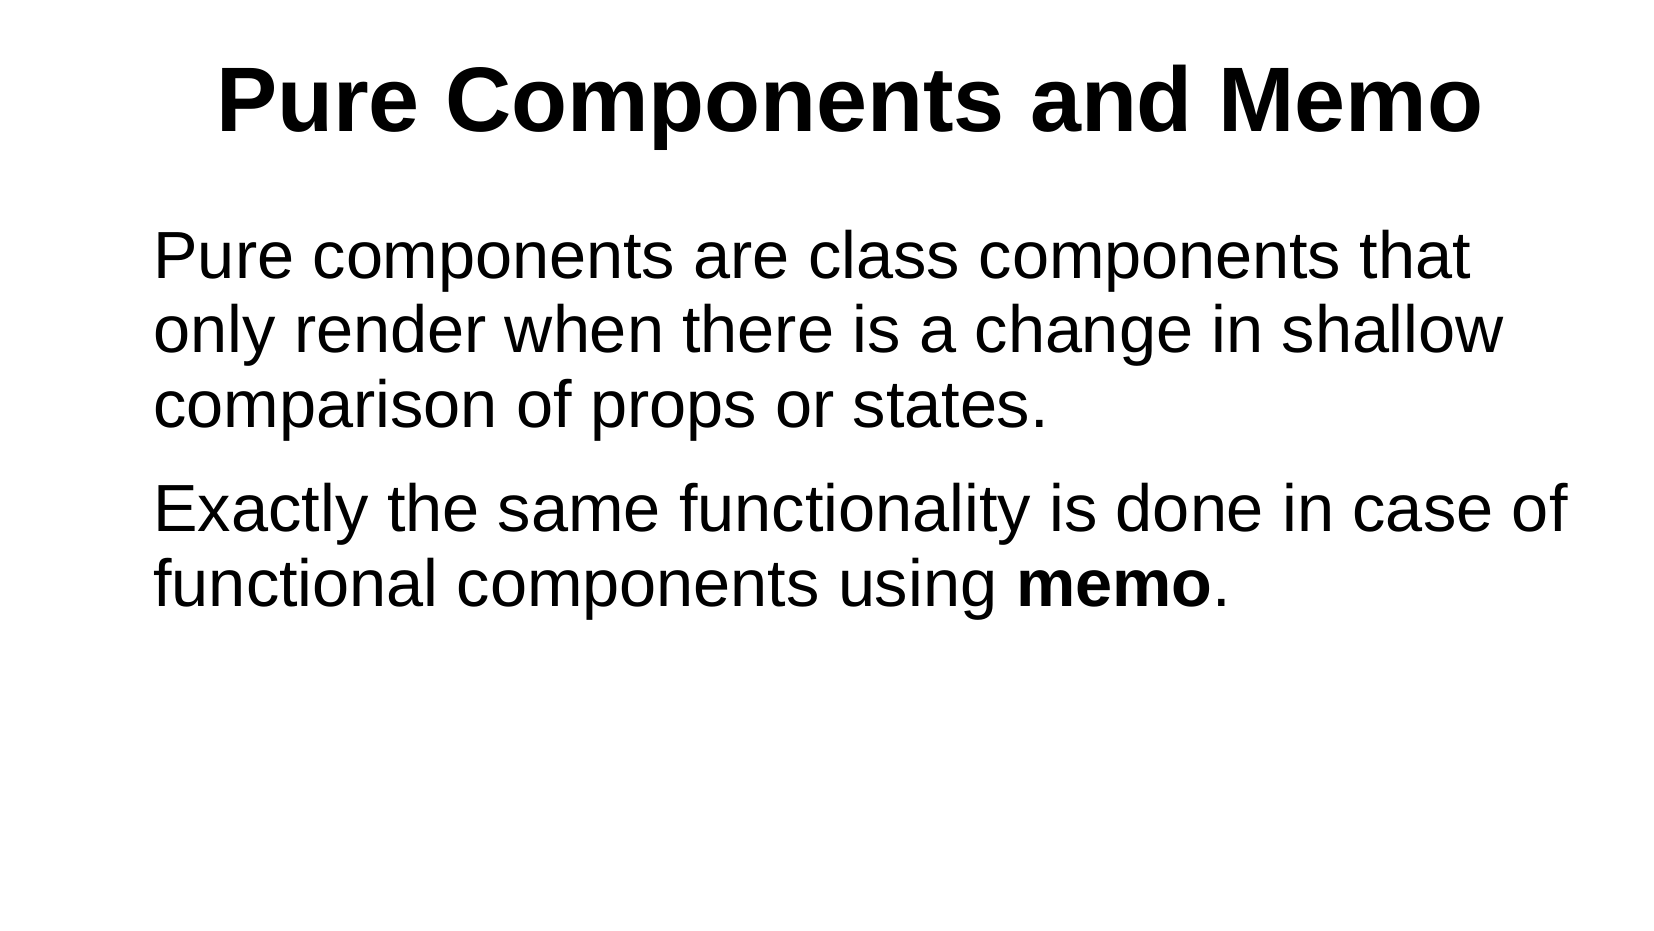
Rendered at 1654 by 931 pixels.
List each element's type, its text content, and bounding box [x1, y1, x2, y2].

title Pure Components and Memo [106, 21, 1595, 178]
list Pure components are class components that only render when there is a change in shallow comparison of props or states. Exactly the same functionality is done in case of functional components using memo. [82, 217, 1571, 758]
